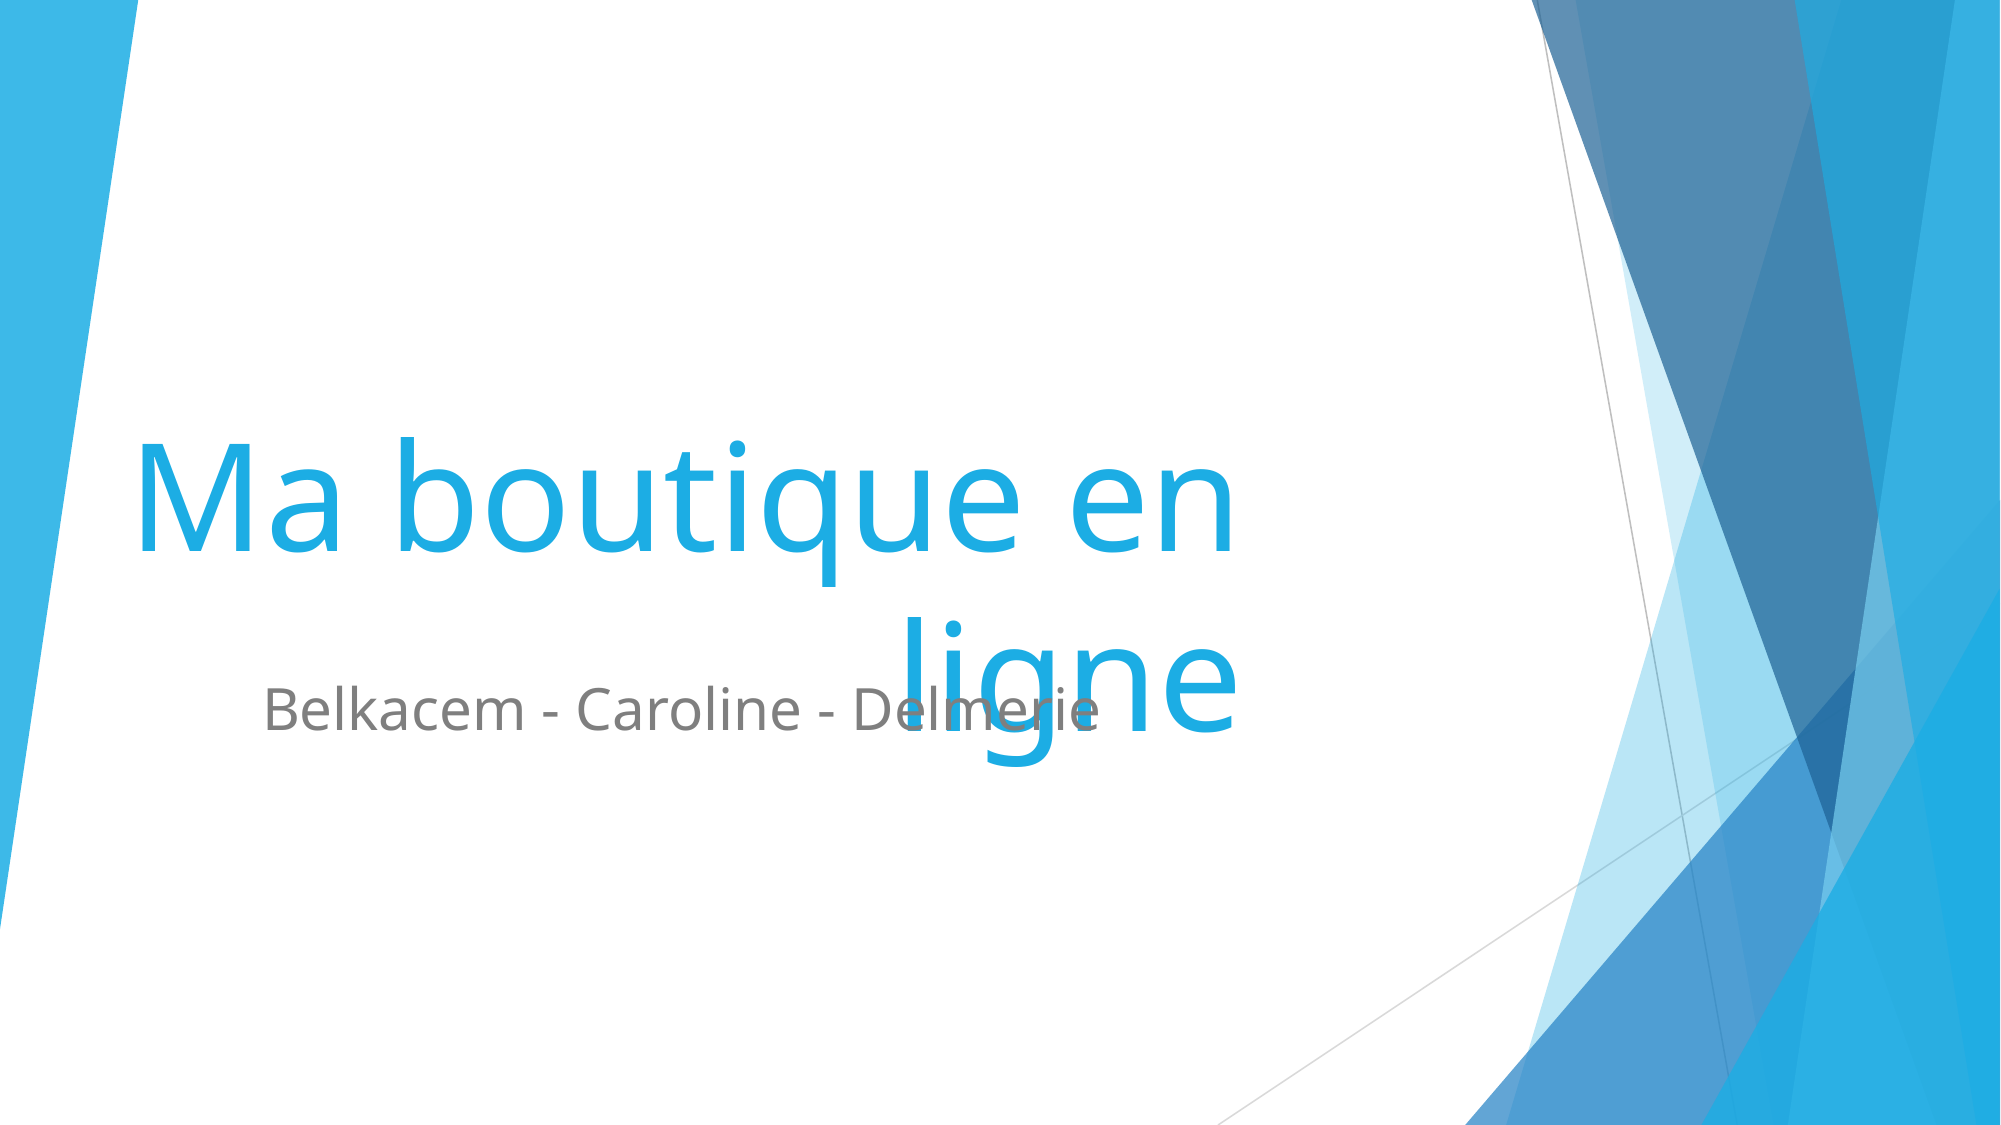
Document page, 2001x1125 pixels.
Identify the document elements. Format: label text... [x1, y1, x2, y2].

subtitle Belkacem - Caroline - Delmerie [247, 664, 1522, 845]
title Ma boutique en ligne [113, 394, 1622, 665]
